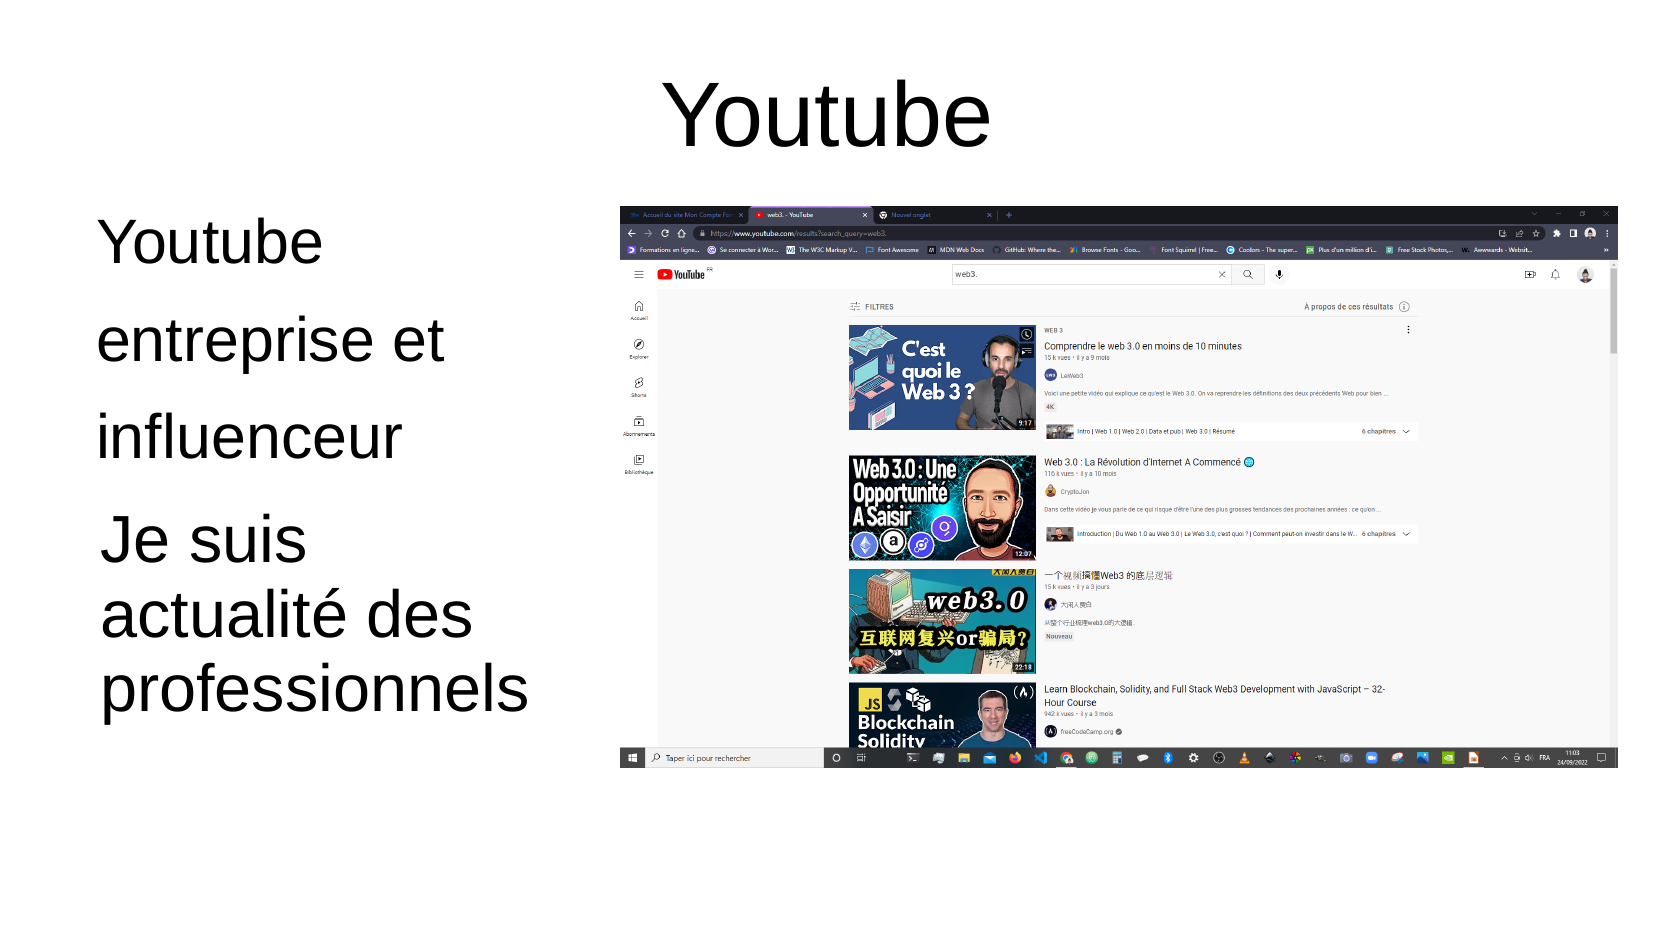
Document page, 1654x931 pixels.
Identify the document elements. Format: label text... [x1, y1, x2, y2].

list Youtube entreprise et influenceur [29, 206, 562, 475]
title Youtube [82, 37, 1571, 193]
picture [620, 206, 1618, 768]
list Je suis actualité des professionnels [29, 501, 562, 763]
